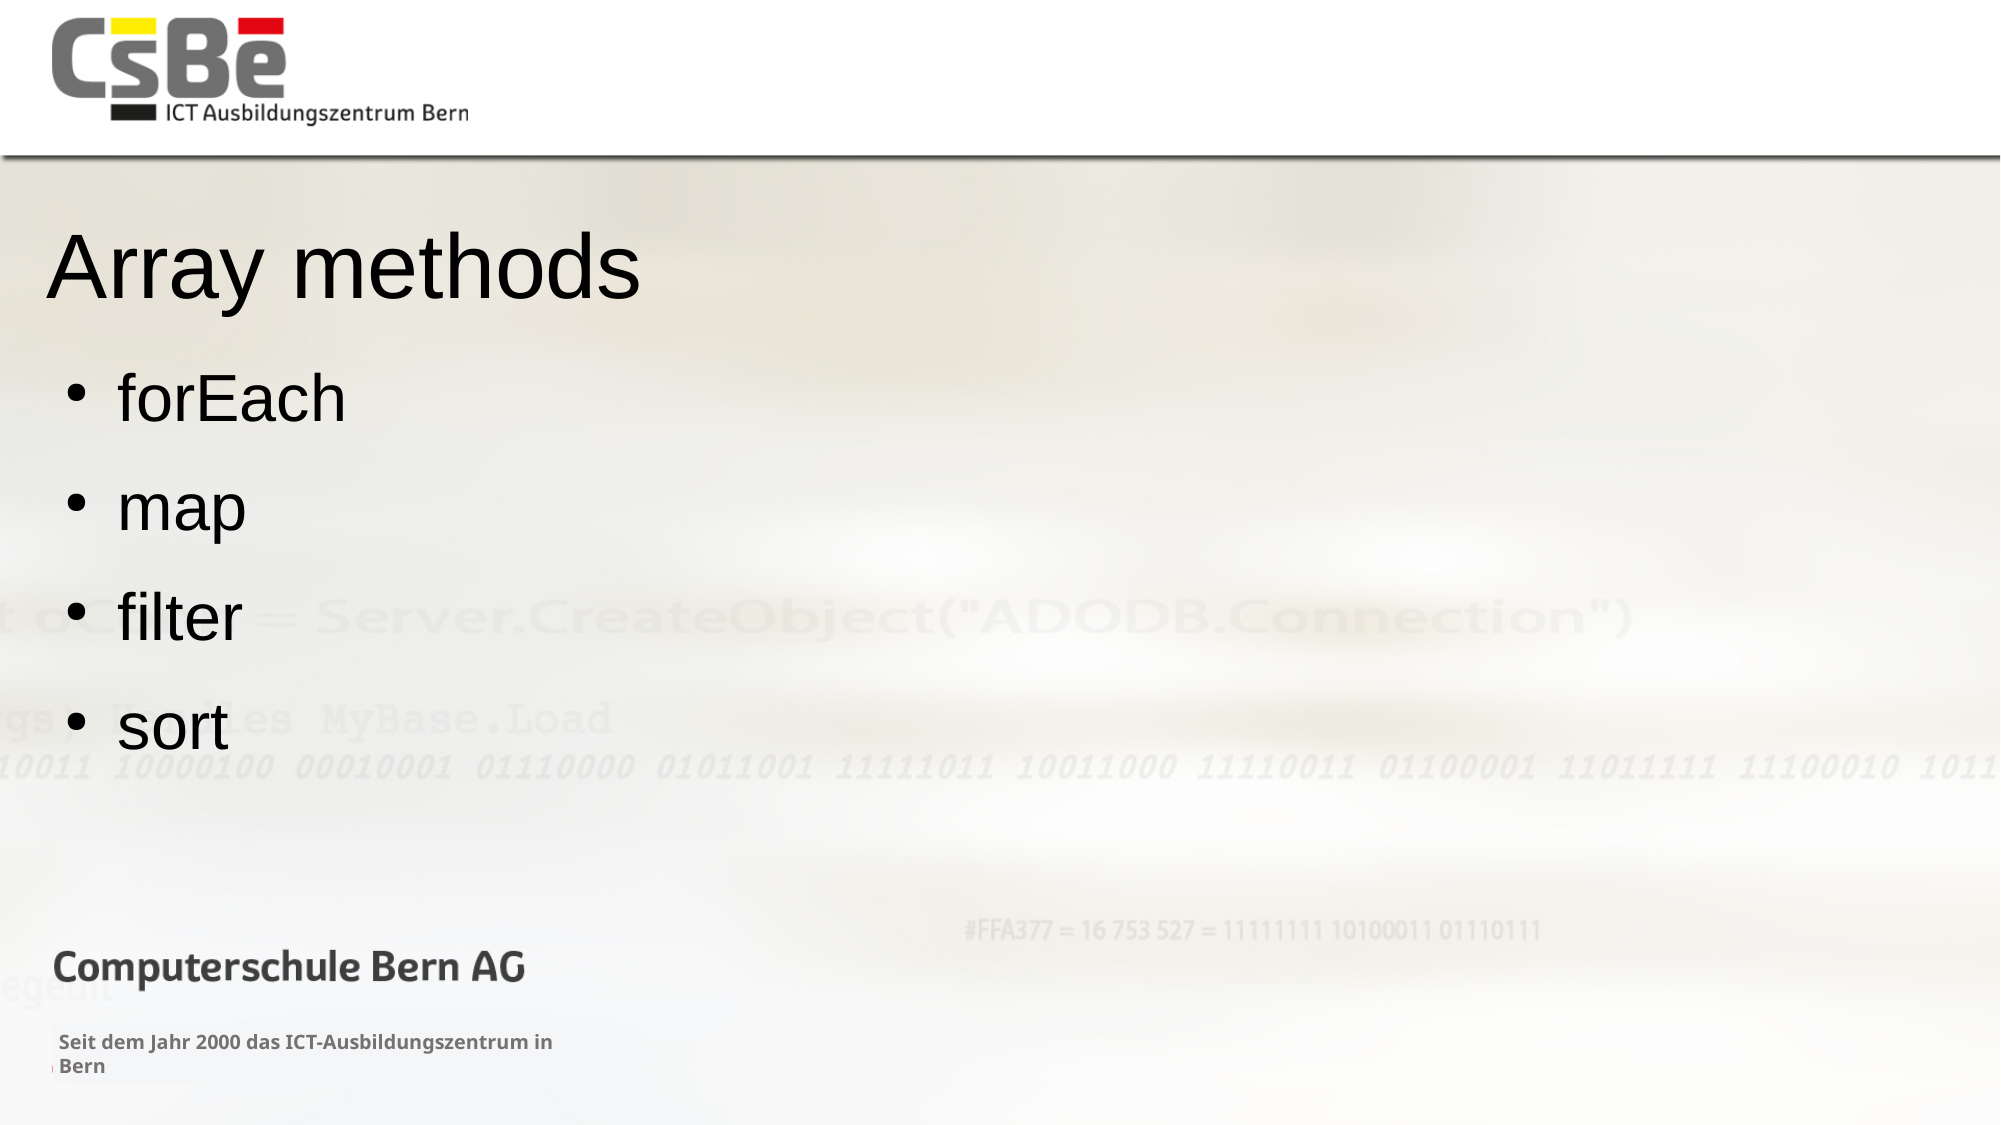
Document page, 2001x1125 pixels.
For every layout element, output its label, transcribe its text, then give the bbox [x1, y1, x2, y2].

picture [0, 0, 2001, 1125]
list forEach map filter sort [46, 355, 1920, 886]
list Array methods [46, 206, 1920, 355]
